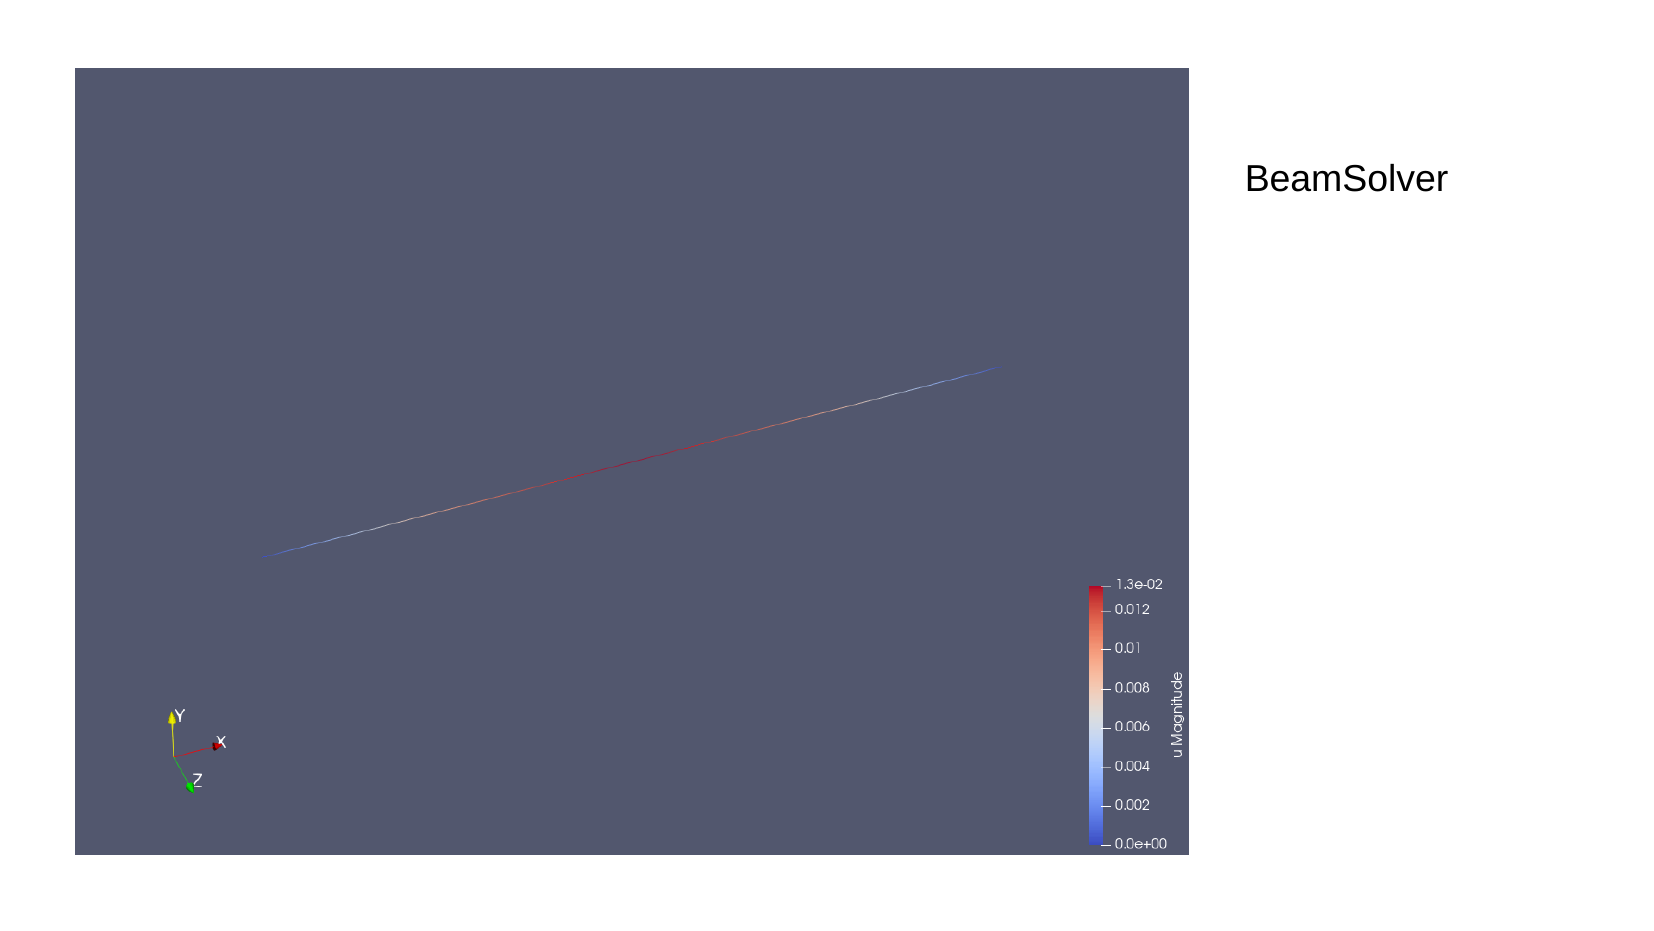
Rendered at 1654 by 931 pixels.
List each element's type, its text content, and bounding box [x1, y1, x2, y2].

text_box BeamSolver [1230, 150, 1531, 207]
picture [75, 68, 1189, 856]
